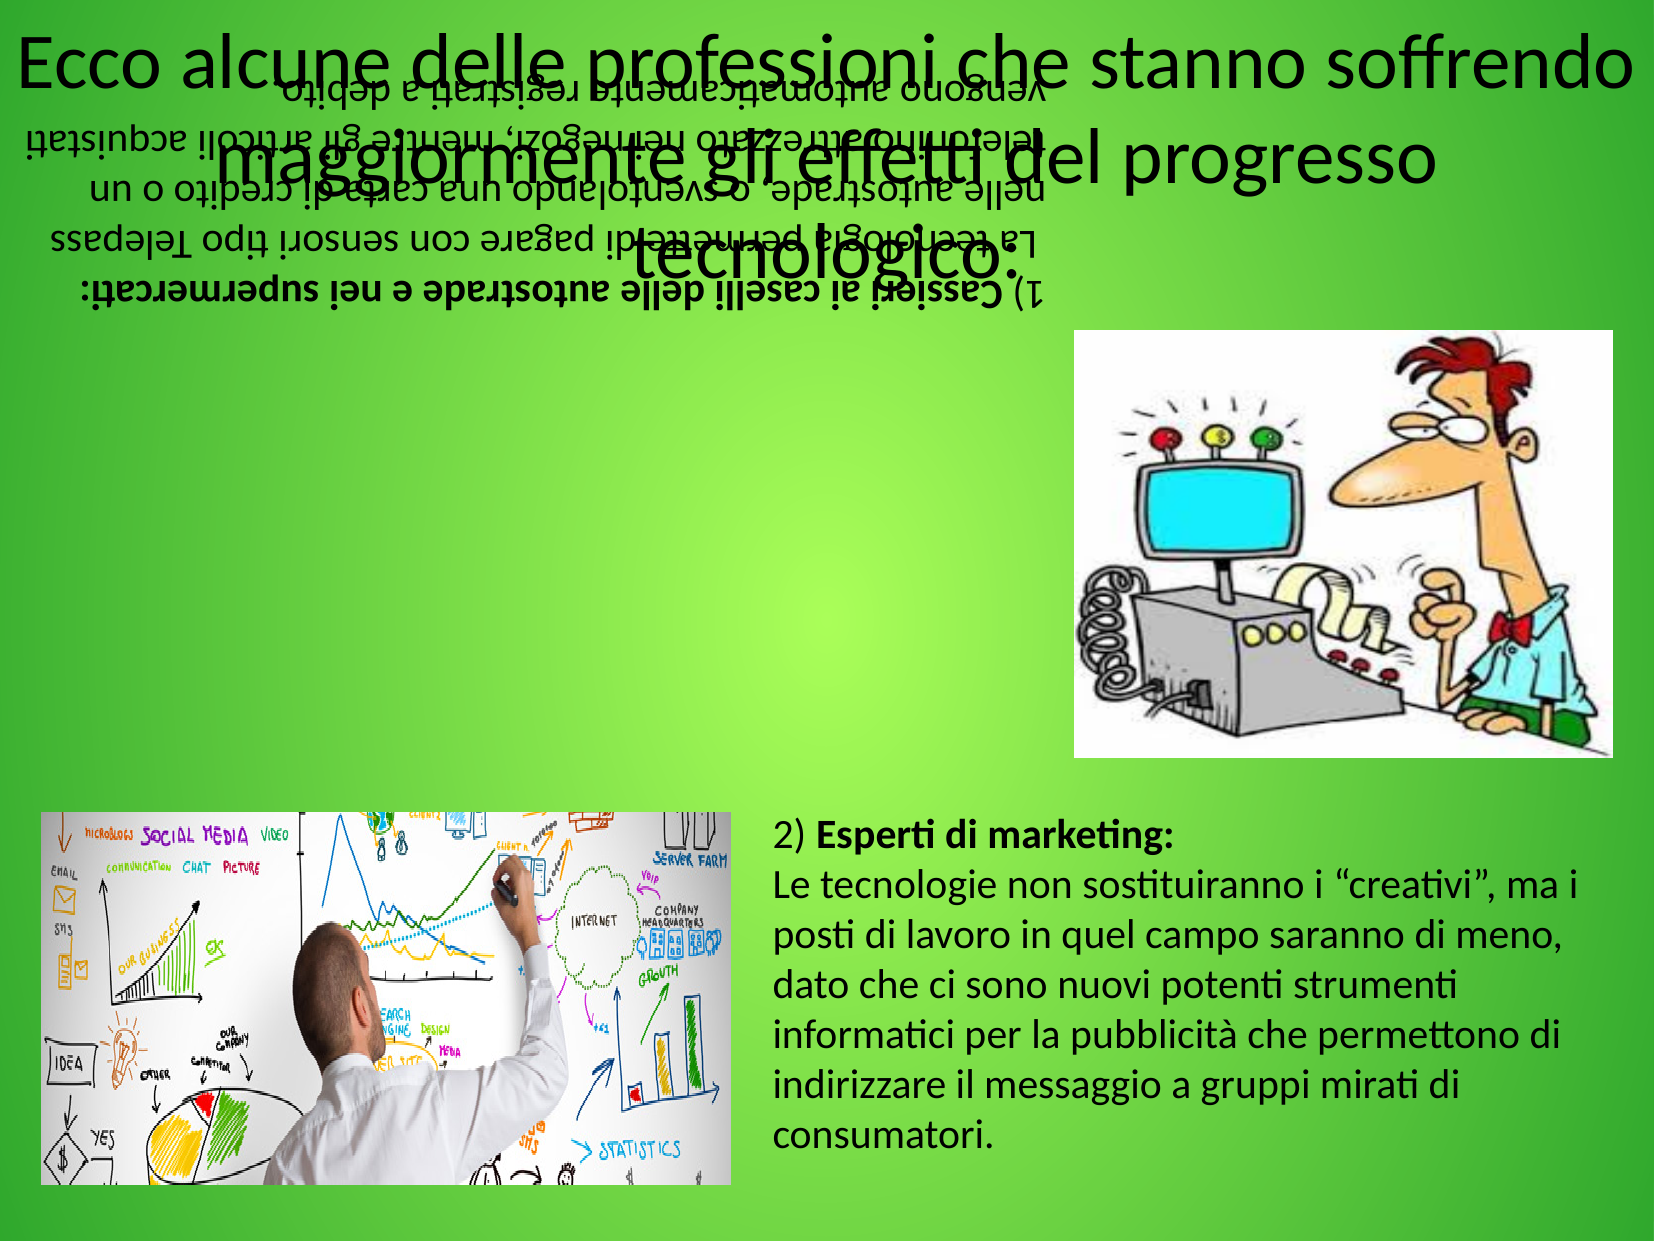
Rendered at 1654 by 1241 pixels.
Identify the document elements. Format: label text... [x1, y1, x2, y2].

picture [1074, 330, 1613, 758]
picture [41, 812, 731, 1185]
text_box 2) Esperti di marketing: Le tecnologie non sostituiranno i “creativi”, ma i posti di lavoro in quel campo saranno di meno, dato che ci sono nuovi potenti strumenti informatici per la pubblicità che permettono di indirizzare il messaggio a gruppi mirati di consumatori. [757, 799, 1626, 1165]
title Ecco alcune delle professioni che stanno soffrendo maggiormente gli effetti del progresso tecnologico: [1061, 41, 1654, 262]
text_box 1) Cassieri ai caselli delle autostrade e nei supermercati: La tecnologia permette di pagare con sensori tipo Telepass nelle autostrade, o sventolando una carta di credito o un telefonino attrezzato nei negozi, mentre gli articoli acquistati vengono automaticamente registrati a debito. [0, 15, 1061, 331]
